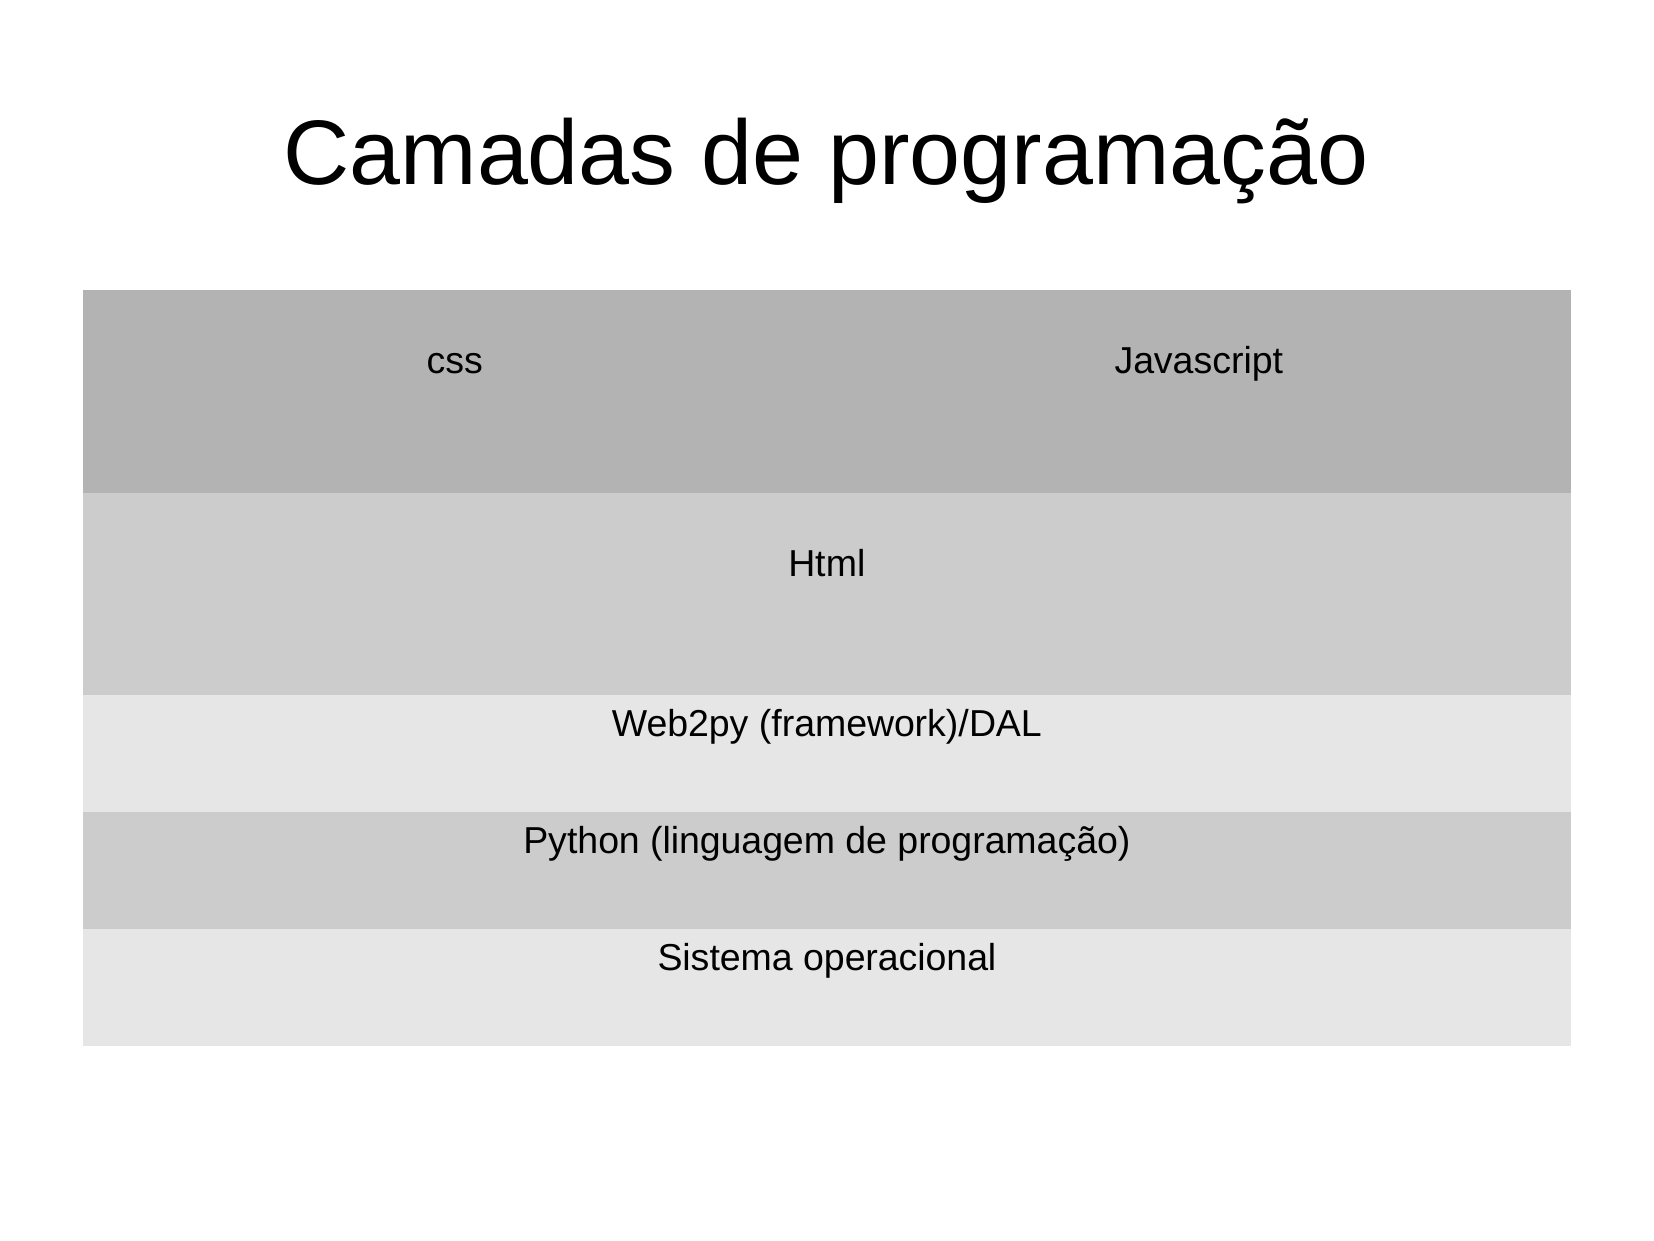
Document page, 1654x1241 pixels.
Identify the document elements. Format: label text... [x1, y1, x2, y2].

table_cell Sistema operacional [83, 929, 1571, 1046]
table_cell Web2py (framework)/DAL [83, 695, 1571, 812]
table_header Javascript [827, 290, 1571, 493]
table_cell Python (linguagem de programação) [83, 812, 1571, 929]
table_header css [83, 290, 827, 493]
title Camadas de programação [82, 49, 1571, 257]
table_cell Html [83, 493, 1571, 695]
